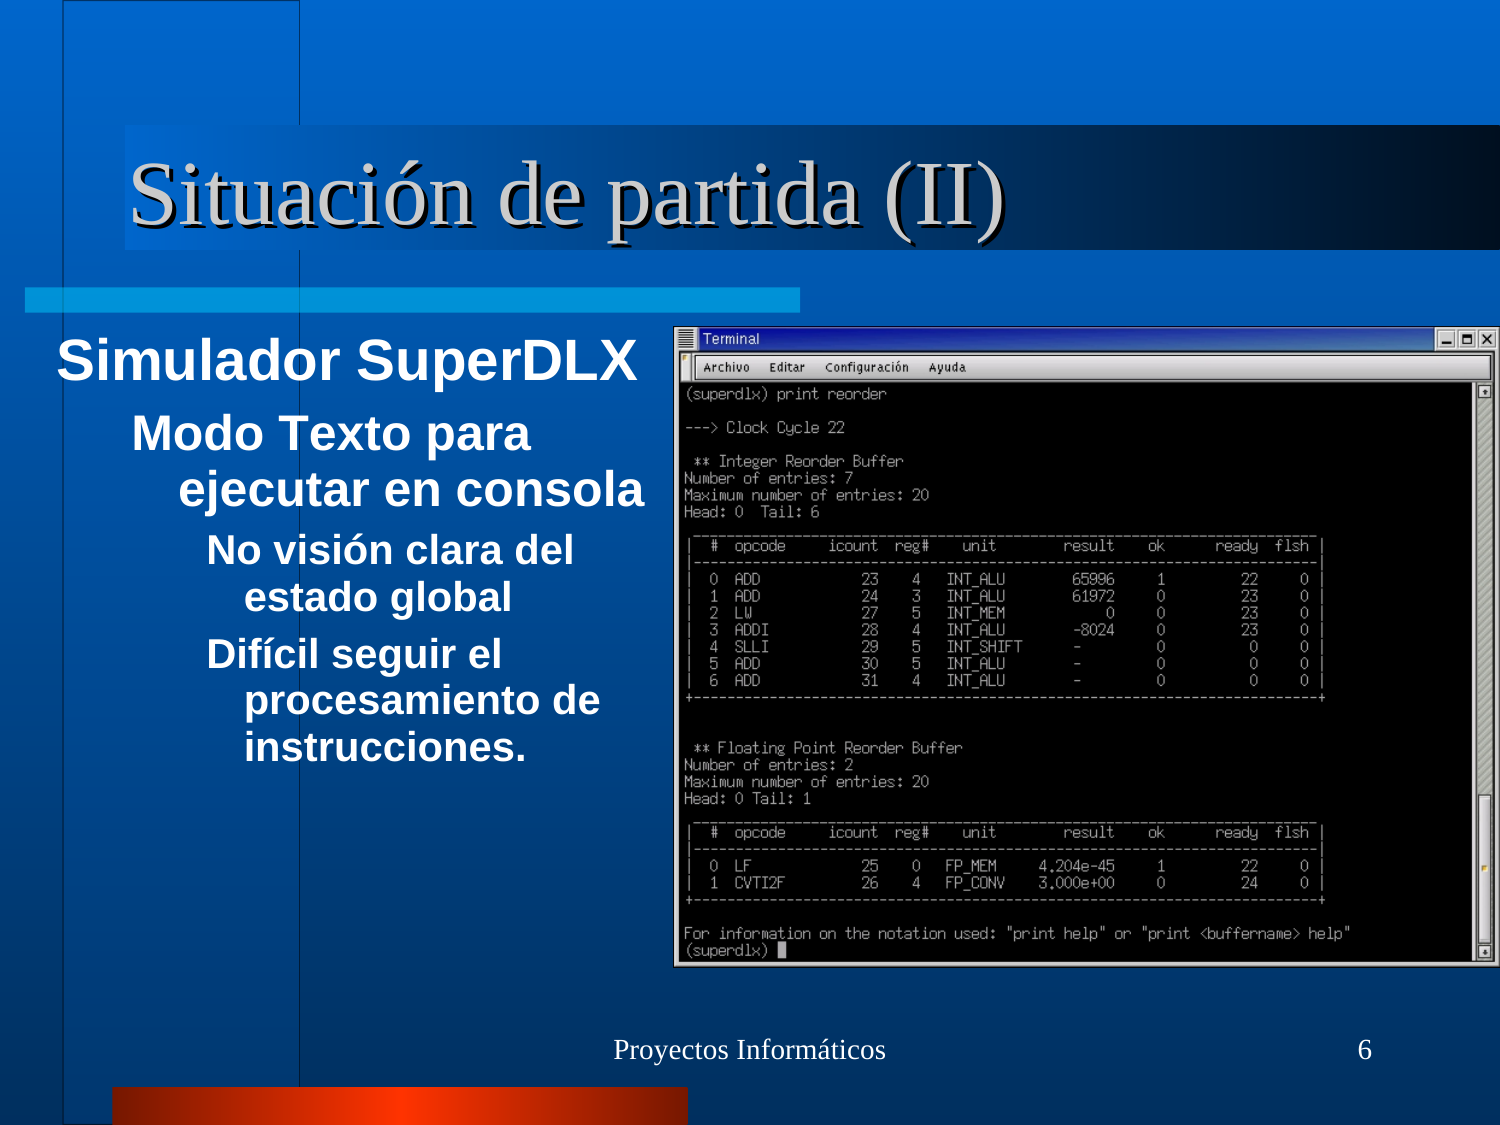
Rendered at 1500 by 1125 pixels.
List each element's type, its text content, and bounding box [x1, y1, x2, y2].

list Simulador SuperDLX Modo Texto para ejecutar en consola No visión clara del estado global Difícil seguir el procesamiento de instrucciones. [41, 320, 667, 996]
title Situación de partida (II) [112, 99, 1388, 288]
chart [673, 326, 1500, 968]
